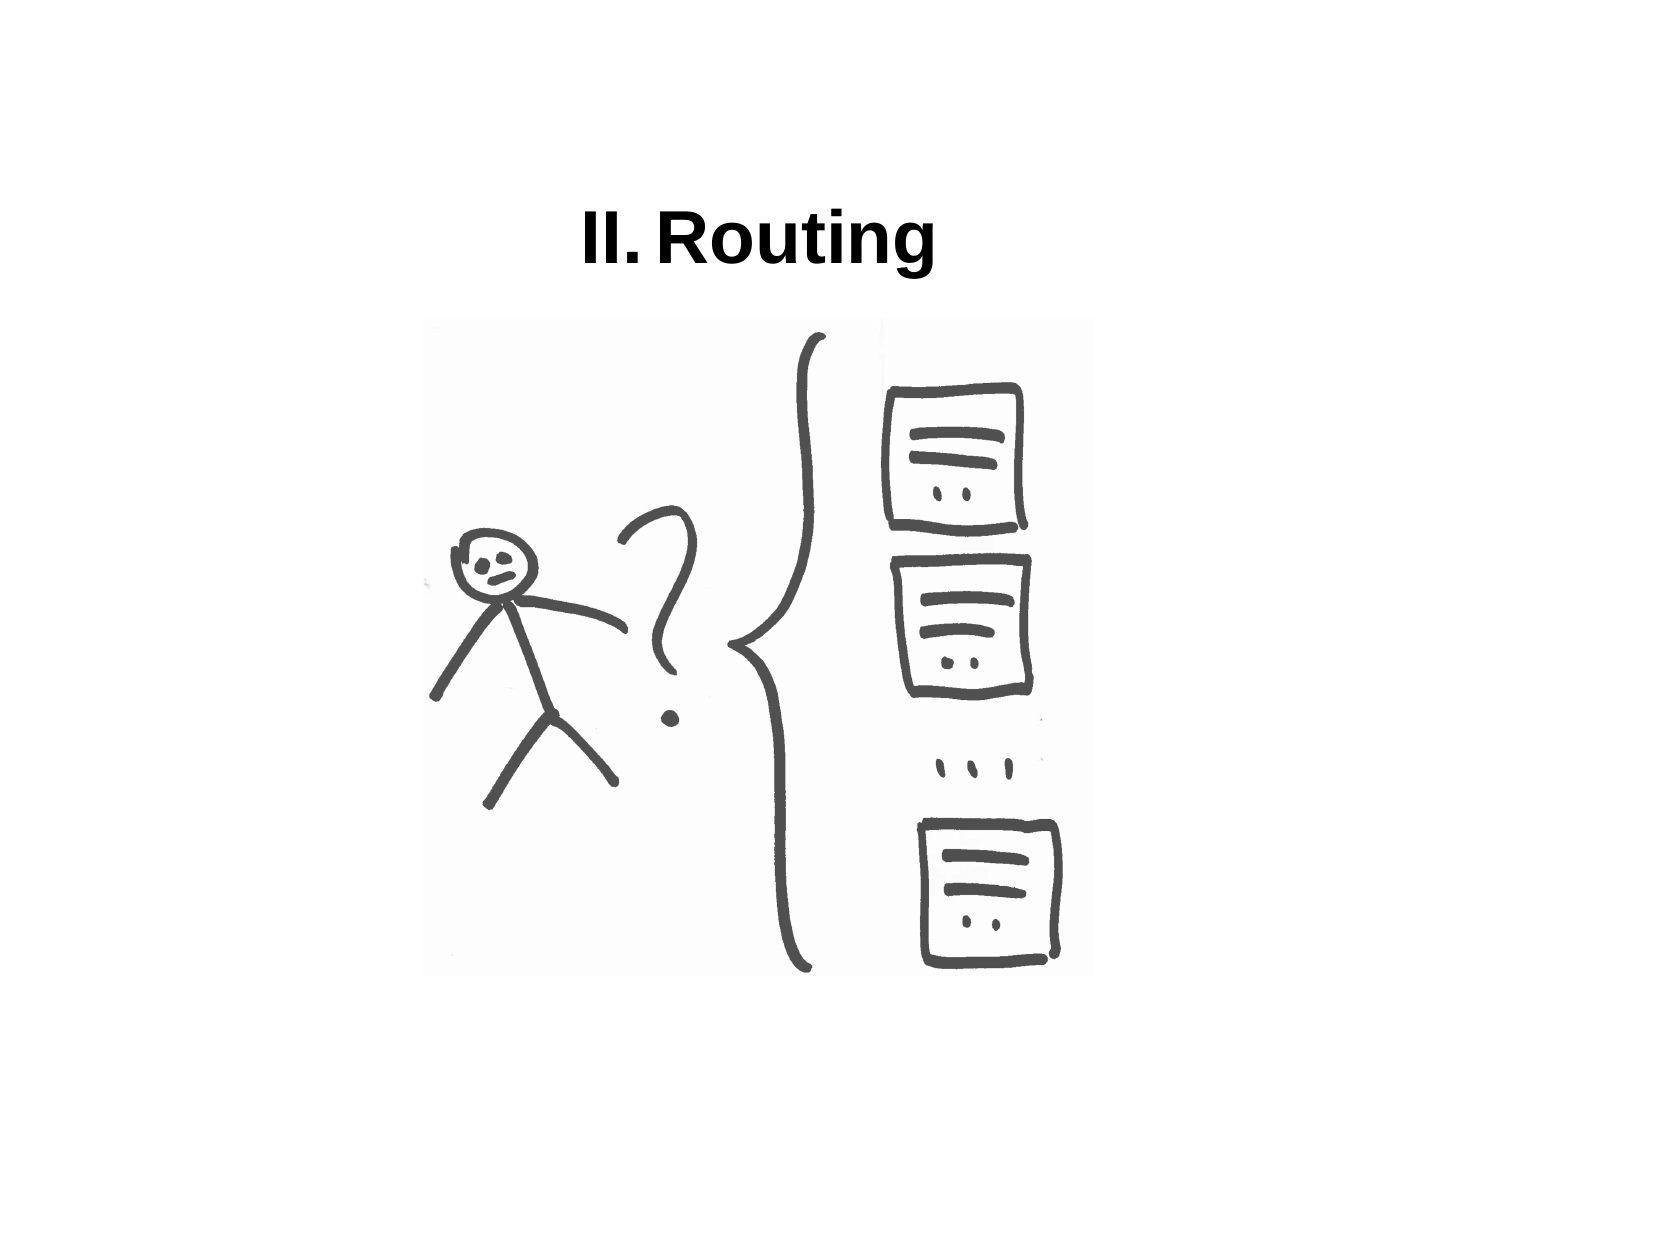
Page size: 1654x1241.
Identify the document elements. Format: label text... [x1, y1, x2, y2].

list Routing [394, 173, 1125, 406]
picture [0, 0, 1654, 1241]
